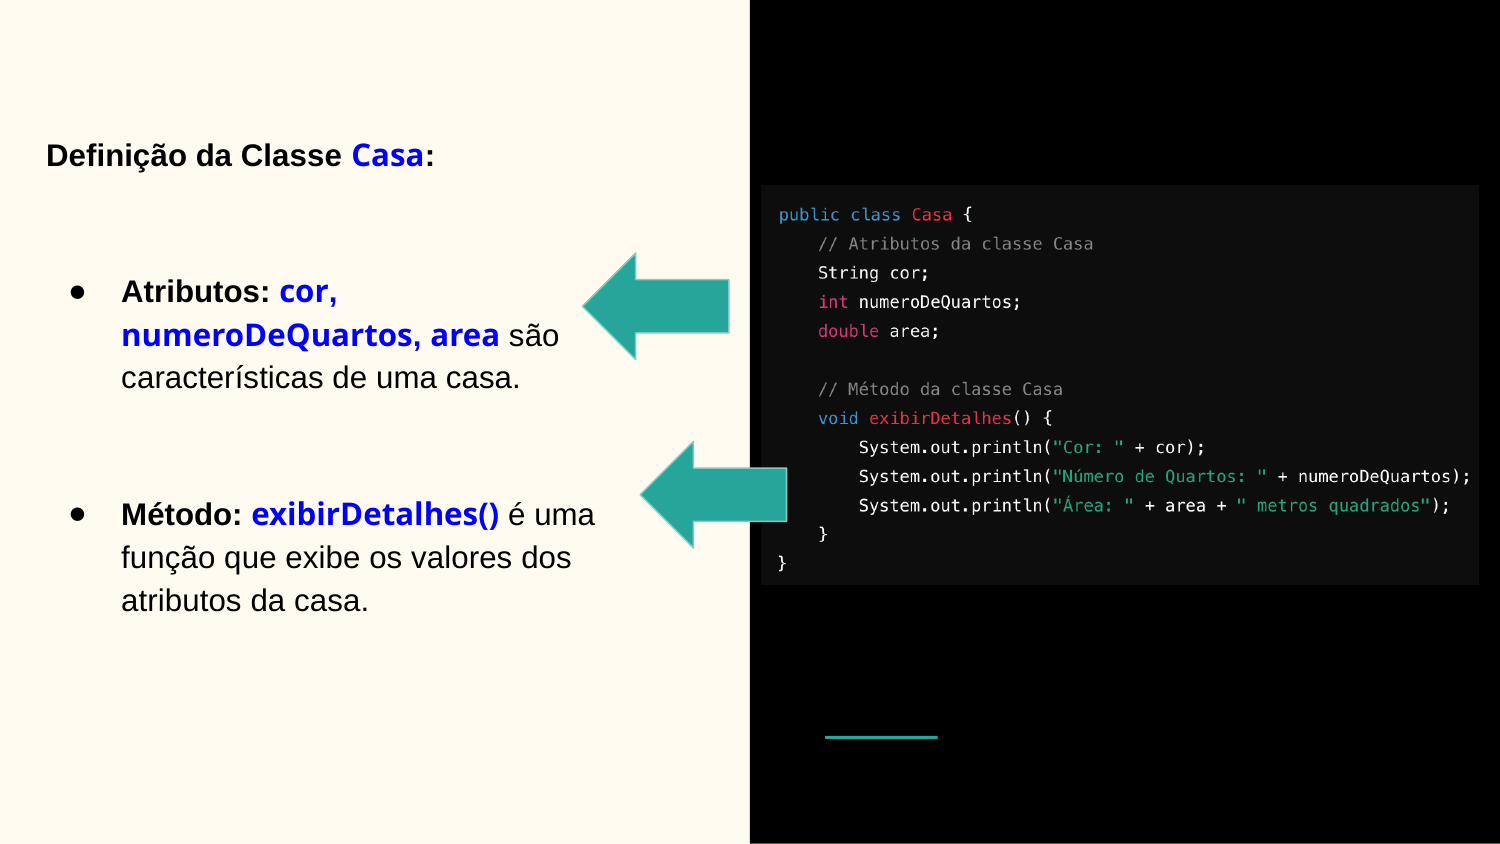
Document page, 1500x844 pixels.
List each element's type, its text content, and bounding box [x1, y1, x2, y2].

text_box [640, 441, 787, 548]
text_box Definição da Classe Casa: Atributos: cor, numeroDeQuartos, area são características de uma casa. Método: exibirDetalhes() é uma função que exibe os valores dos atributos da casa. [31, 115, 655, 633]
picture [761, 185, 1479, 585]
text_box [582, 253, 729, 360]
